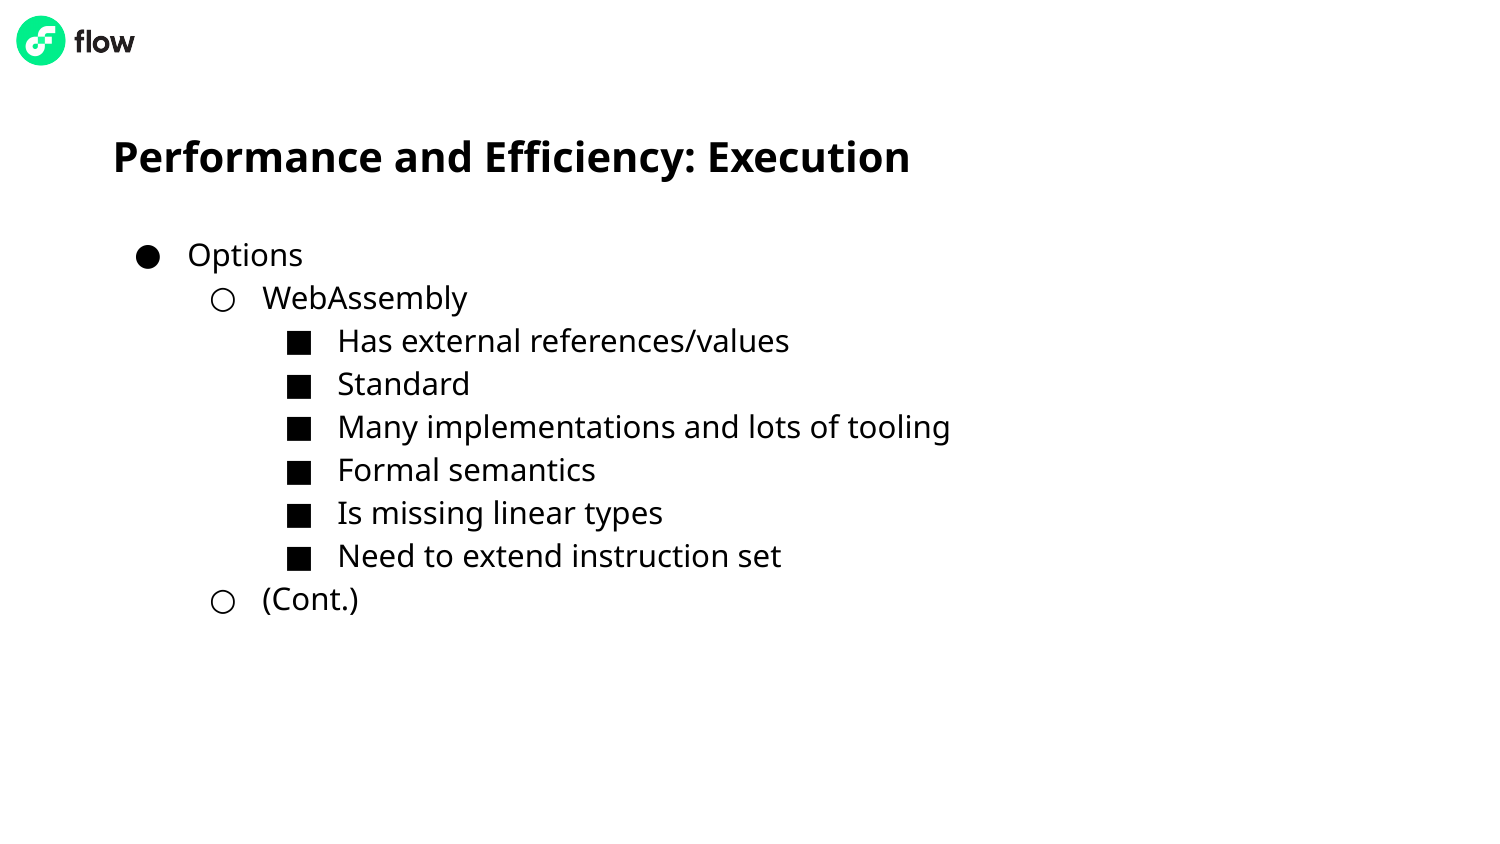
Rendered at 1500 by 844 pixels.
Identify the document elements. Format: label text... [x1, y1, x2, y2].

text_box Options WebAssembly Has external references/values Standard Many implementations and lots of tooling Formal semantics Is missing linear types Need to extend instruction set (Cont.) [97, 214, 1409, 777]
picture [14, 14, 137, 67]
text_box Performance and Efficiency: Execution [97, 115, 1156, 197]
